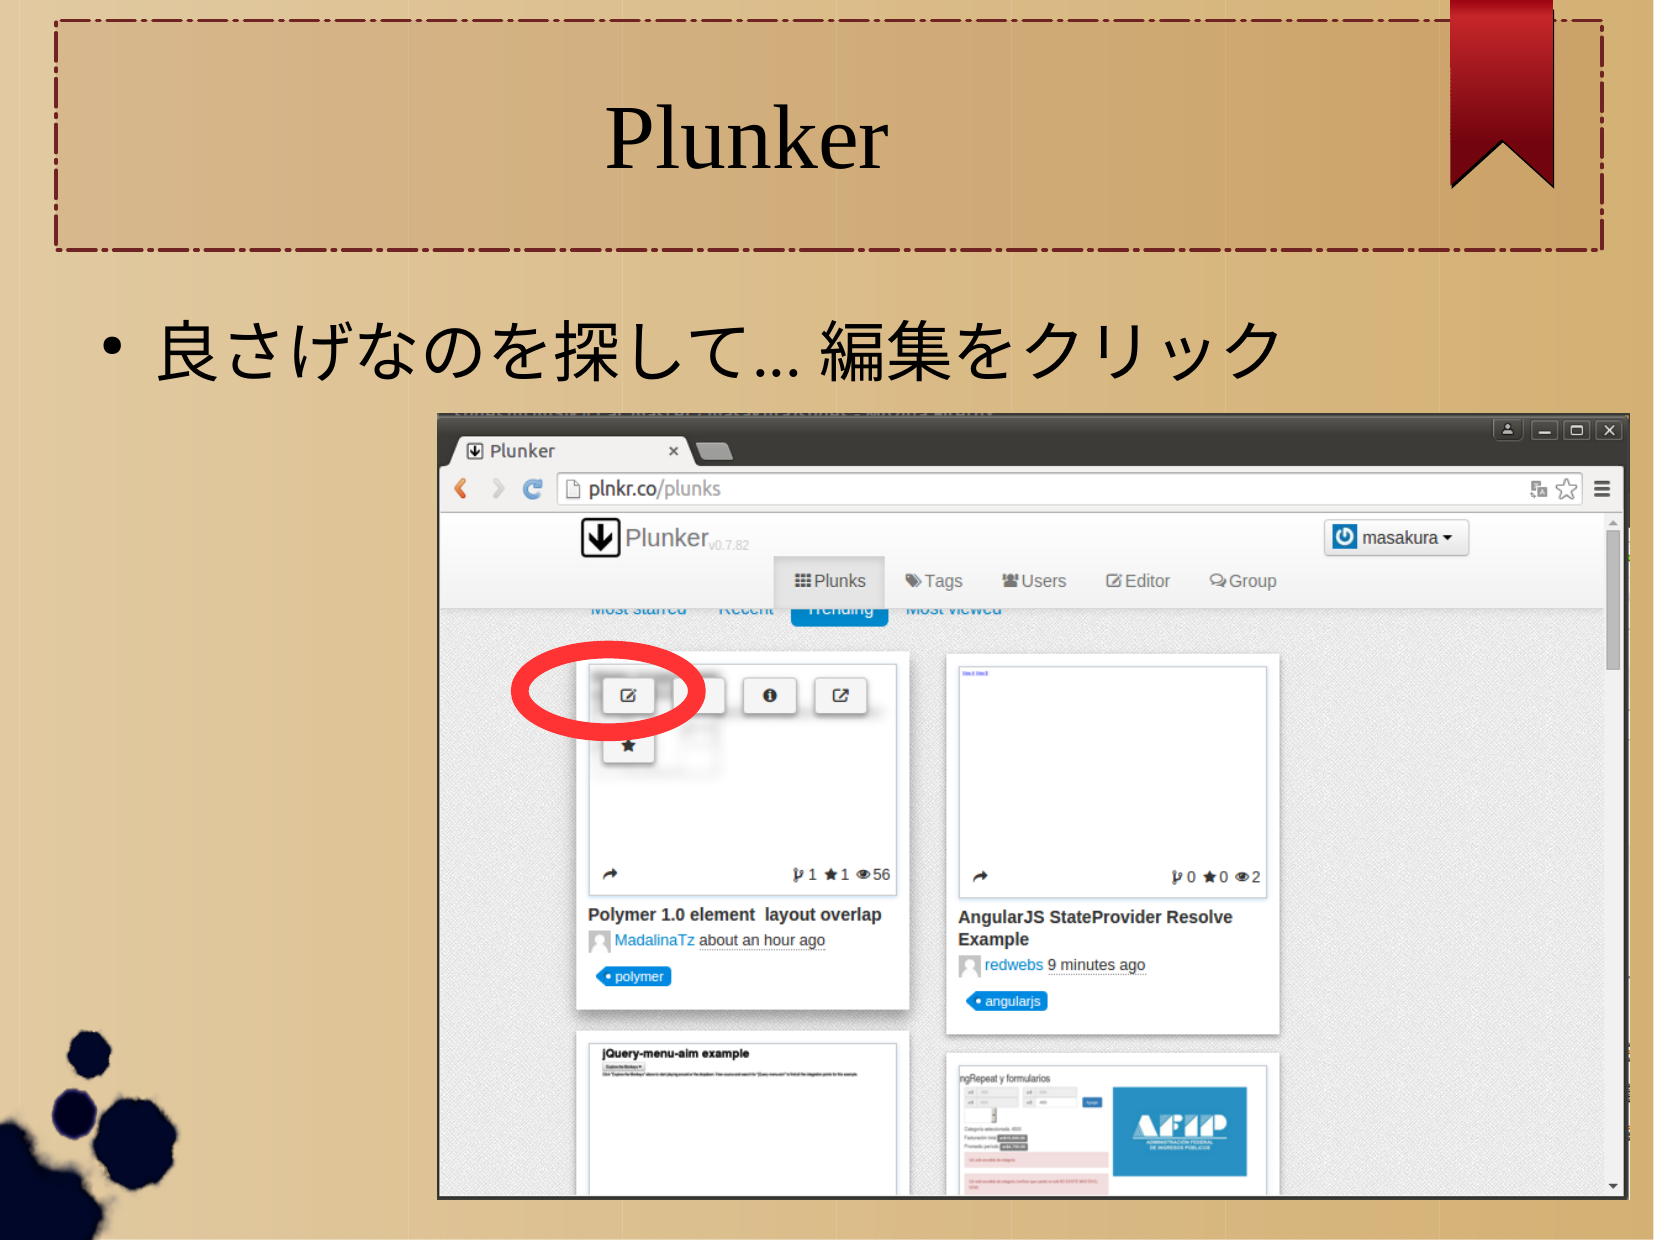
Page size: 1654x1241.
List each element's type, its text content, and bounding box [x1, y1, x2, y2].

list 良さげなのを探して... 編集をクリック [82, 299, 1571, 1019]
title Plunker [82, 47, 1412, 229]
picture [437, 413, 1630, 1200]
